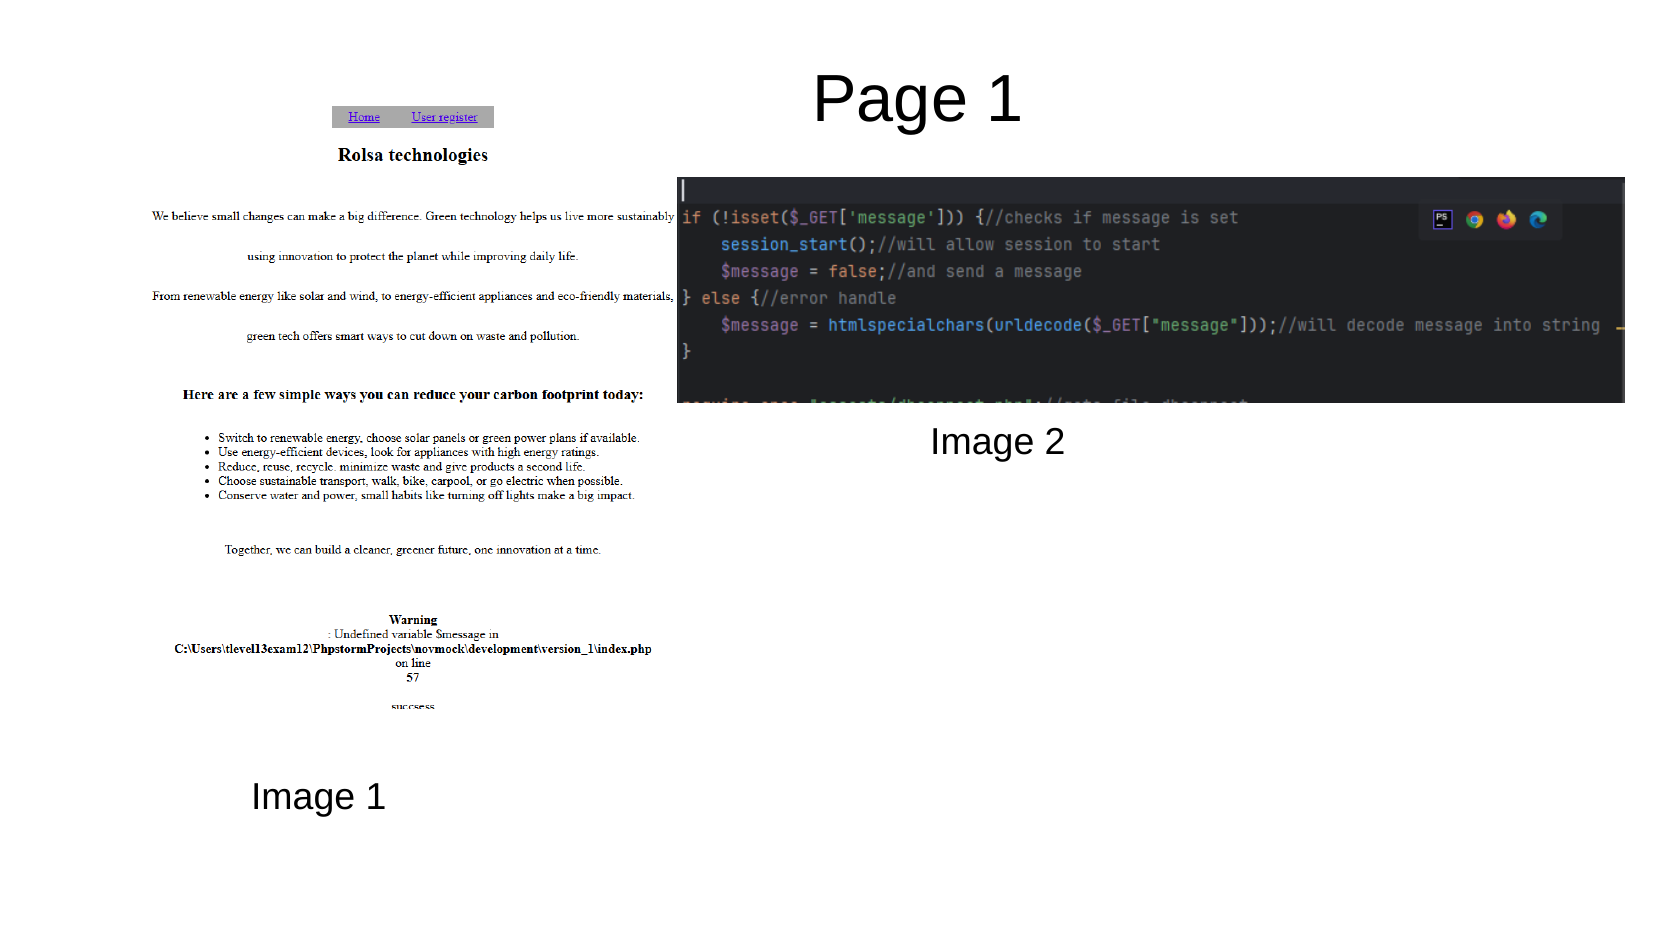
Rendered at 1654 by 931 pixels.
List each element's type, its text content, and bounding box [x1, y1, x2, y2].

picture [108, 88, 1625, 709]
text_box Image 2 [915, 413, 1388, 473]
text_box Image 1 [236, 767, 591, 857]
subtitle Page 1 [555, 0, 1300, 177]
